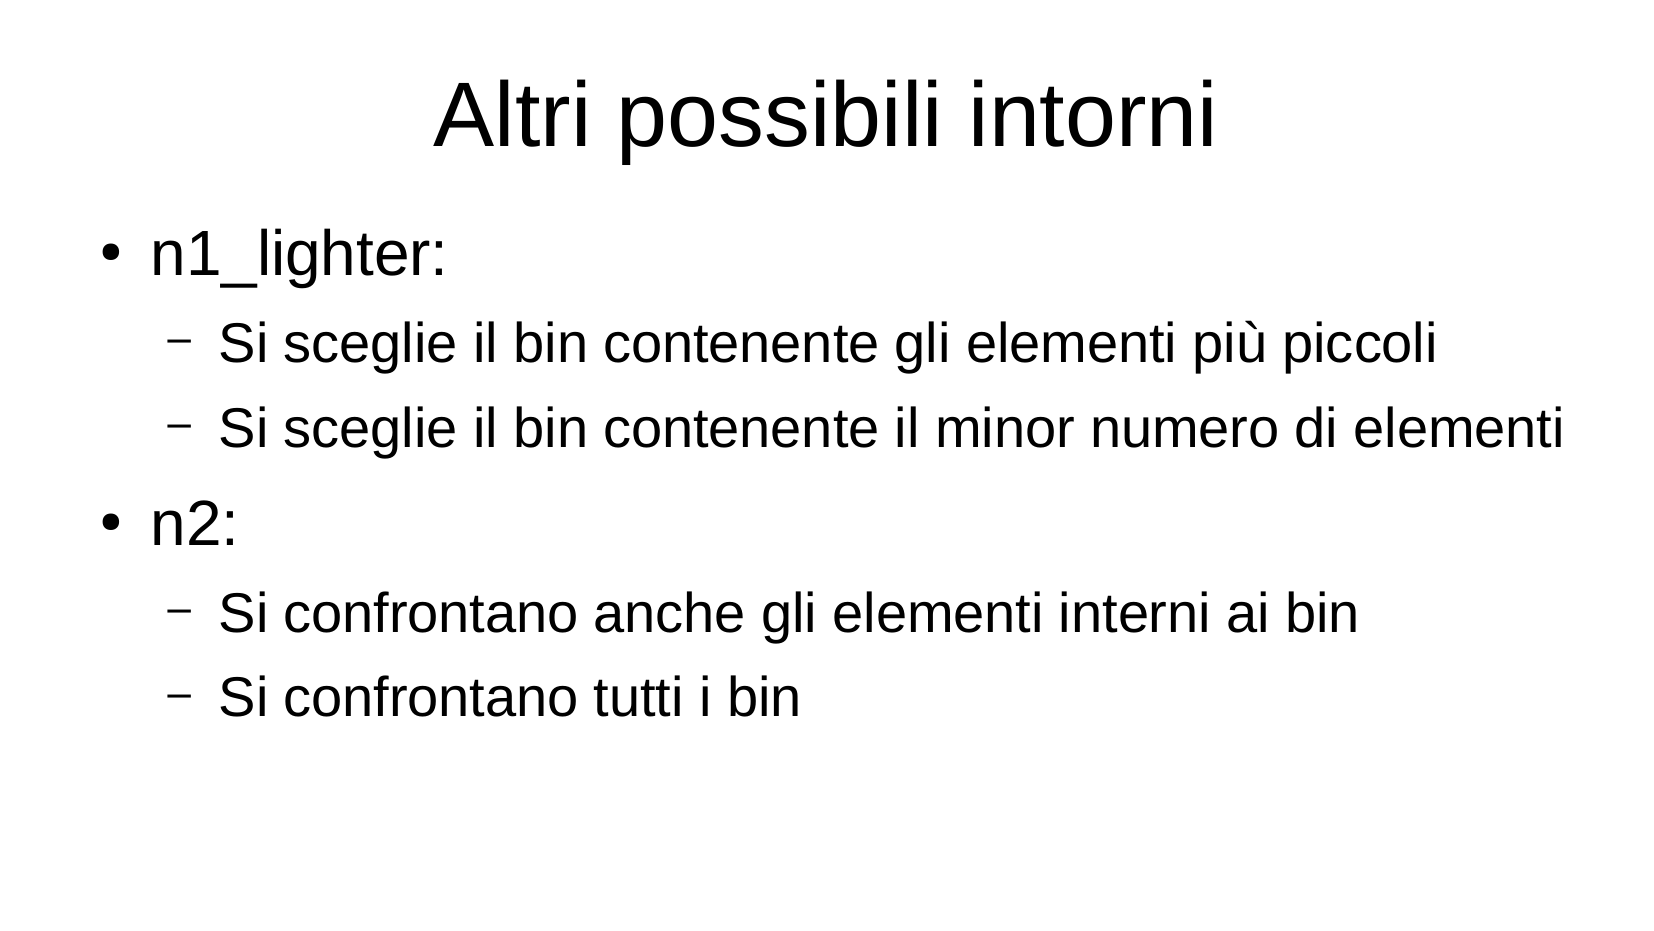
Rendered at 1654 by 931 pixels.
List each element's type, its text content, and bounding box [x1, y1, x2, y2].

list n1_lighter: Si sceglie il bin contenente gli elementi più piccoli Si sceglie il bin contenente il minor numero di elementi n2: Si confrontano anche gli elementi interni ai bin Si confrontano tutti i bin [82, 217, 1571, 758]
title Altri possibili intorni [82, 37, 1571, 193]
